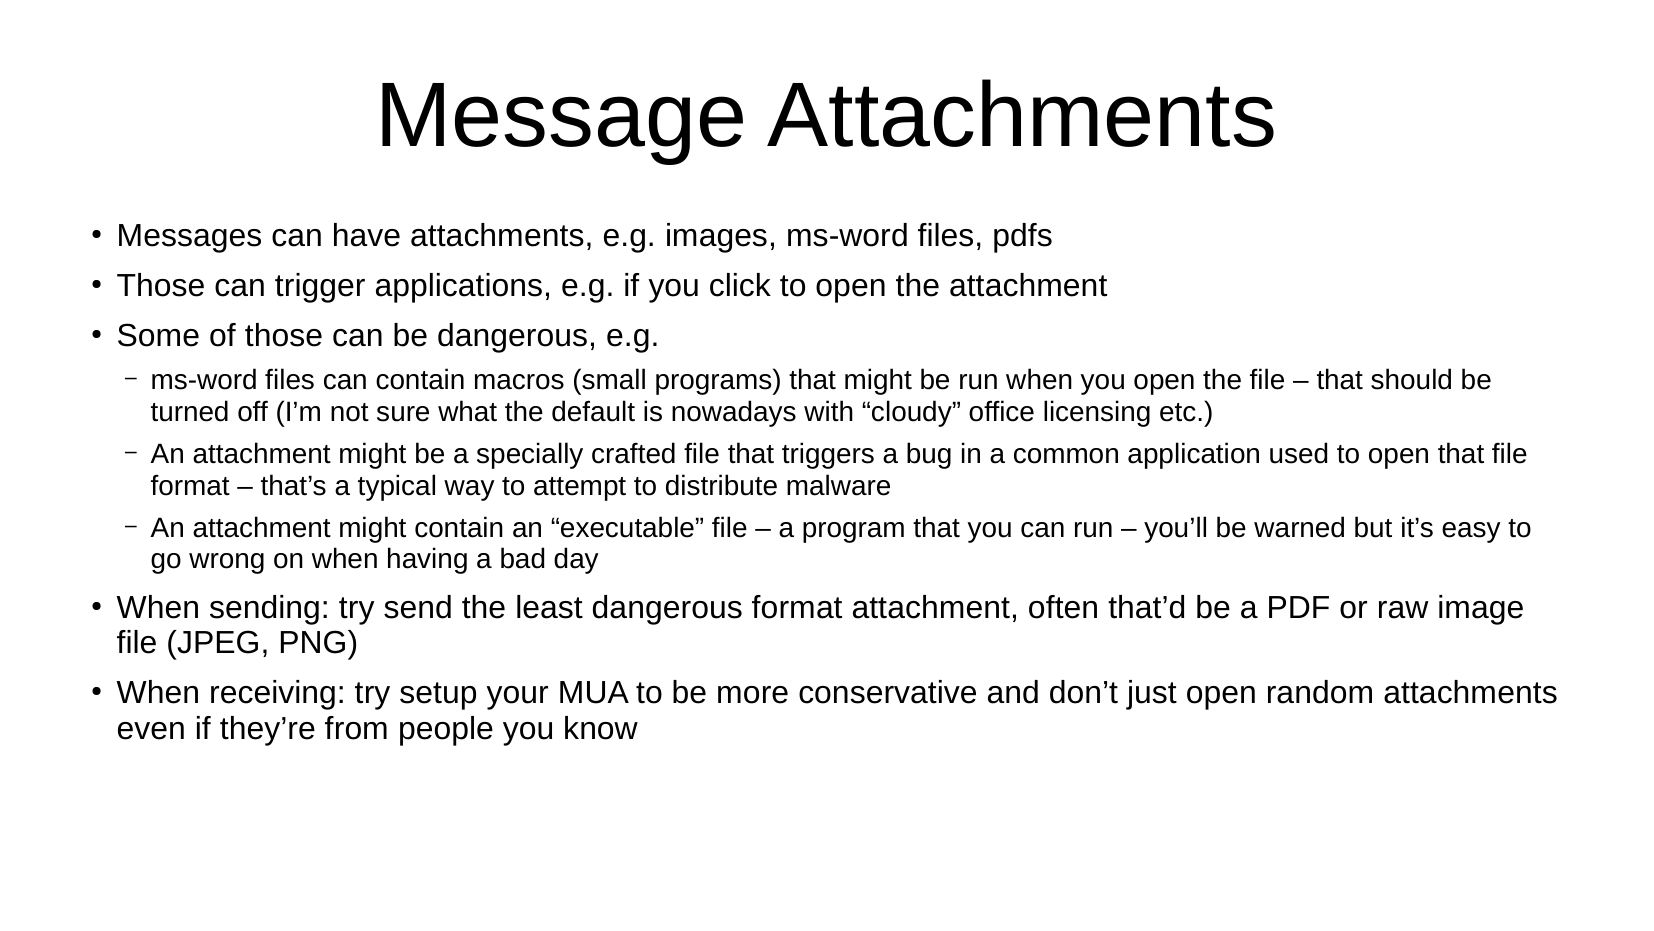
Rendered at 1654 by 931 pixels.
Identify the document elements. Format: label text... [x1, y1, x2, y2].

title Message Attachments [82, 37, 1571, 193]
list Messages can have attachments, e.g. images, ms-word files, pdfs Those can trigger applications, e.g. if you click to open the attachment Some of those can be dangerous, e.g. ms-word files can contain macros (small programs) that might be run when you open the file – that should be turned off (I’m not sure what the default is nowadays with “cloudy” office licensing etc.) An attachment might be a specially crafted file that triggers a bug in a common application used to open that file format – that’s a typical way to attempt to distribute malware An attachment might contain an “executable” file – a program that you can run – you’ll be warned but it’s easy to go wrong on when having a bad day When sending: try send the least dangerous format attachment, often that’d be a PDF or raw image file (JPEG, PNG) When receiving: try setup your MUA to be more conservative and don’t just open random attachments even if they’re from people you know [82, 217, 1571, 758]
